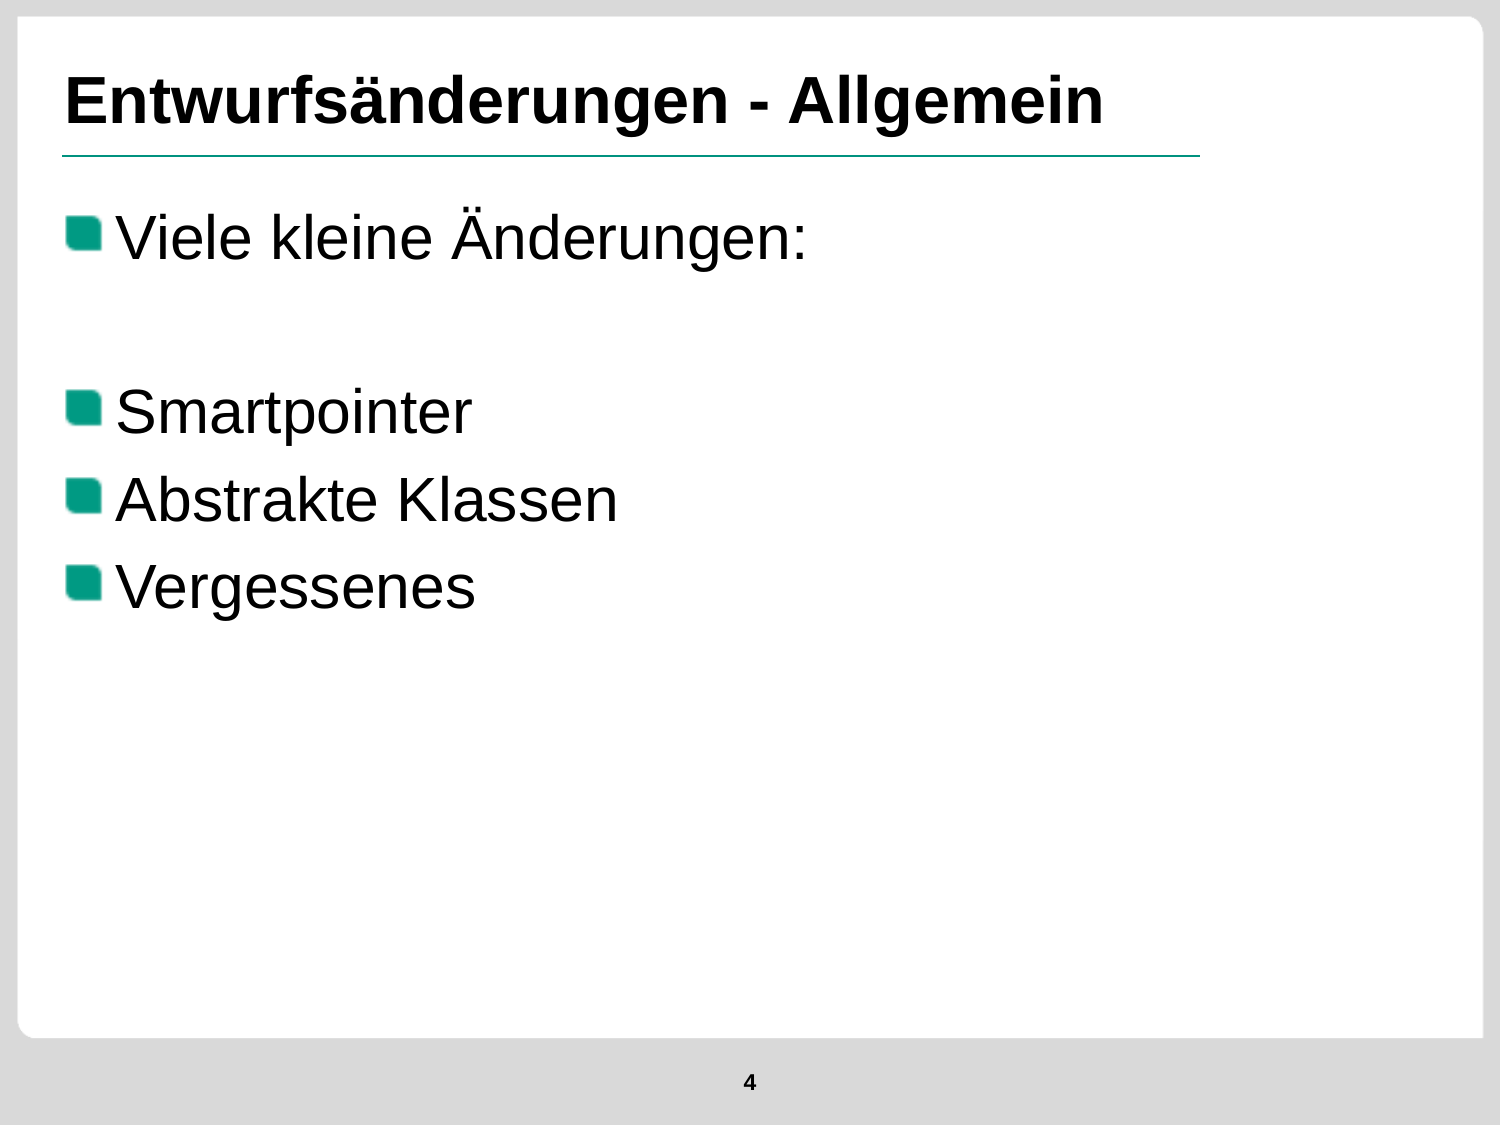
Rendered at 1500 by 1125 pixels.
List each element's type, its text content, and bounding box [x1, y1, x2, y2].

list Viele kleine Änderungen: Smartpointer Abstrakte Klassen Vergessenes [64, 196, 1471, 1000]
title Entwurfsänderungen - Allgemein [64, 54, 1114, 147]
picture [0, 0, 1500, 1125]
